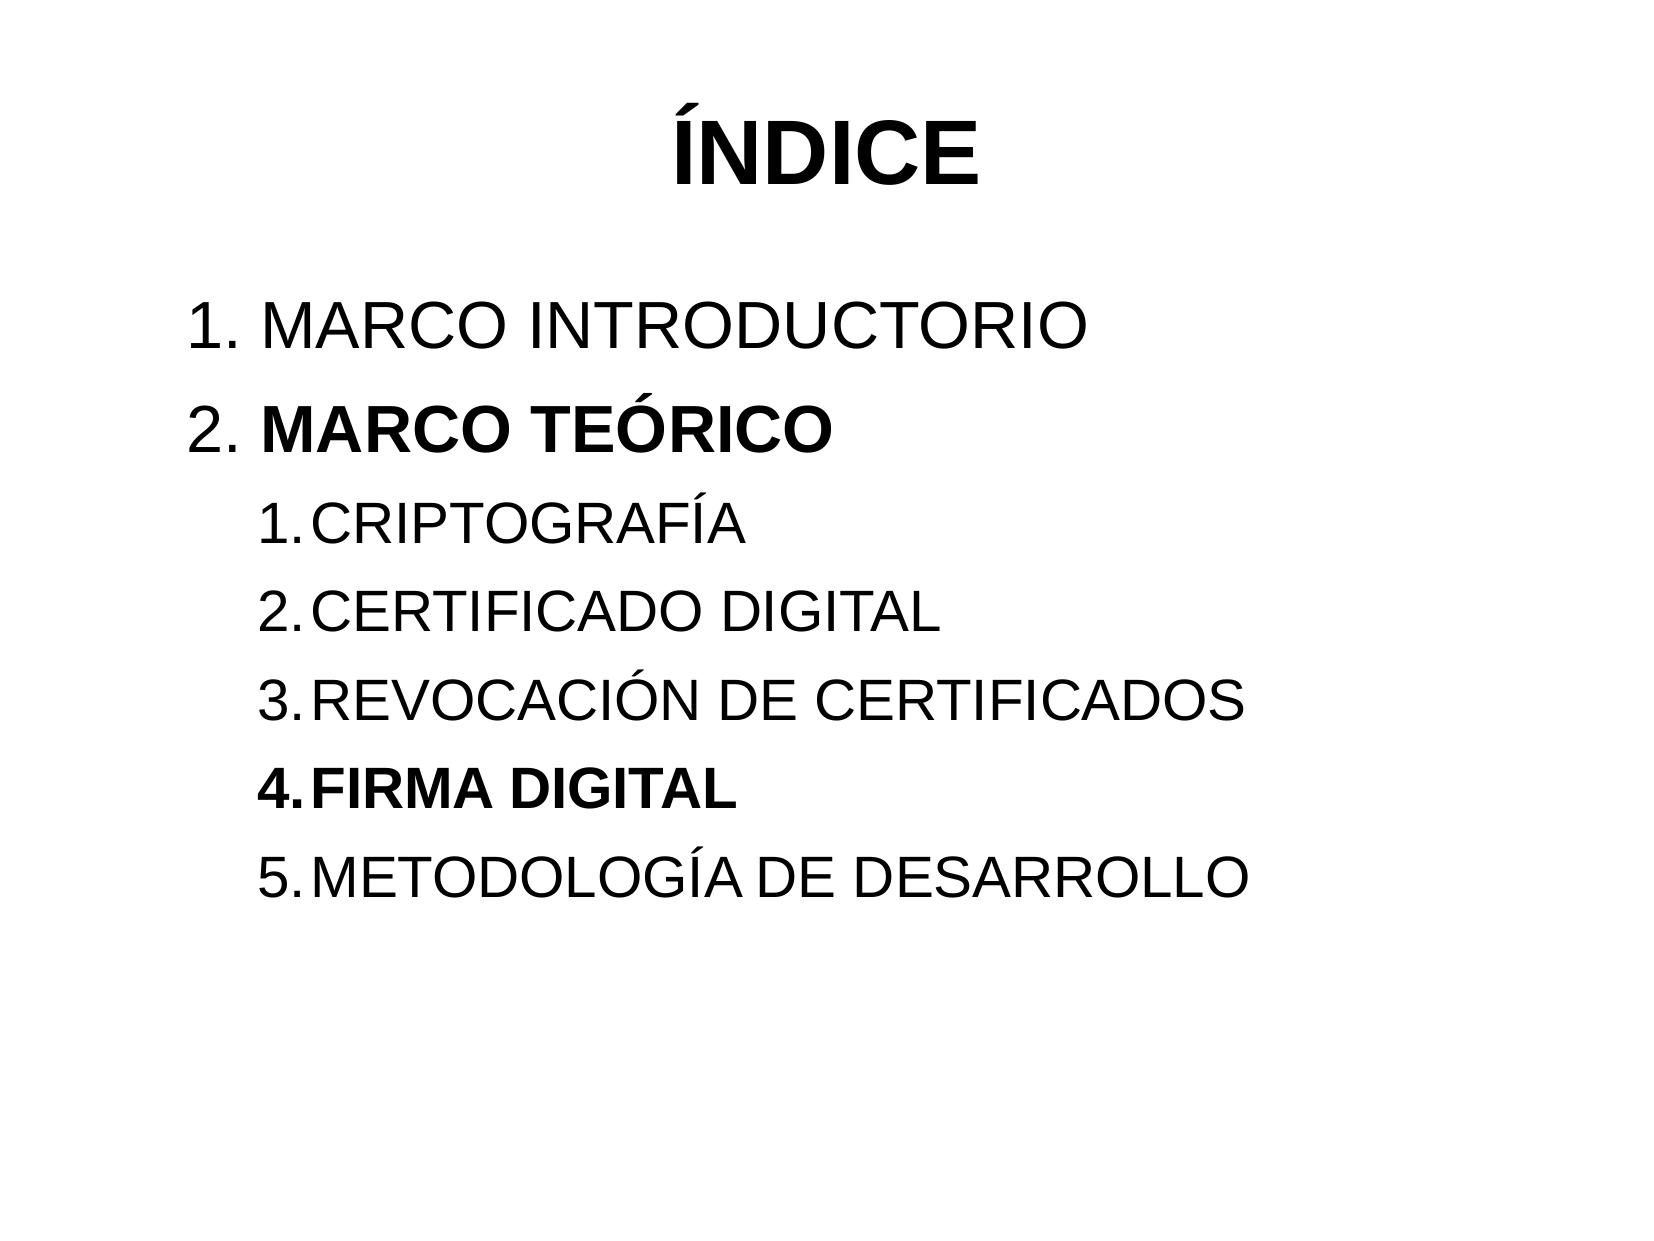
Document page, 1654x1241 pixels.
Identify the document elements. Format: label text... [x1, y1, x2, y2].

title ÍNDICE [82, 49, 1571, 257]
list MARCO INTRODUCTORIO MARCO TEÓRICO CRIPTOGRAFÍA CERTIFICADO DIGITAL REVOCACIÓN DE CERTIFICADOS FIRMA DIGITAL METODOLOGÍA DE DESARROLLO [168, 287, 1469, 1007]
